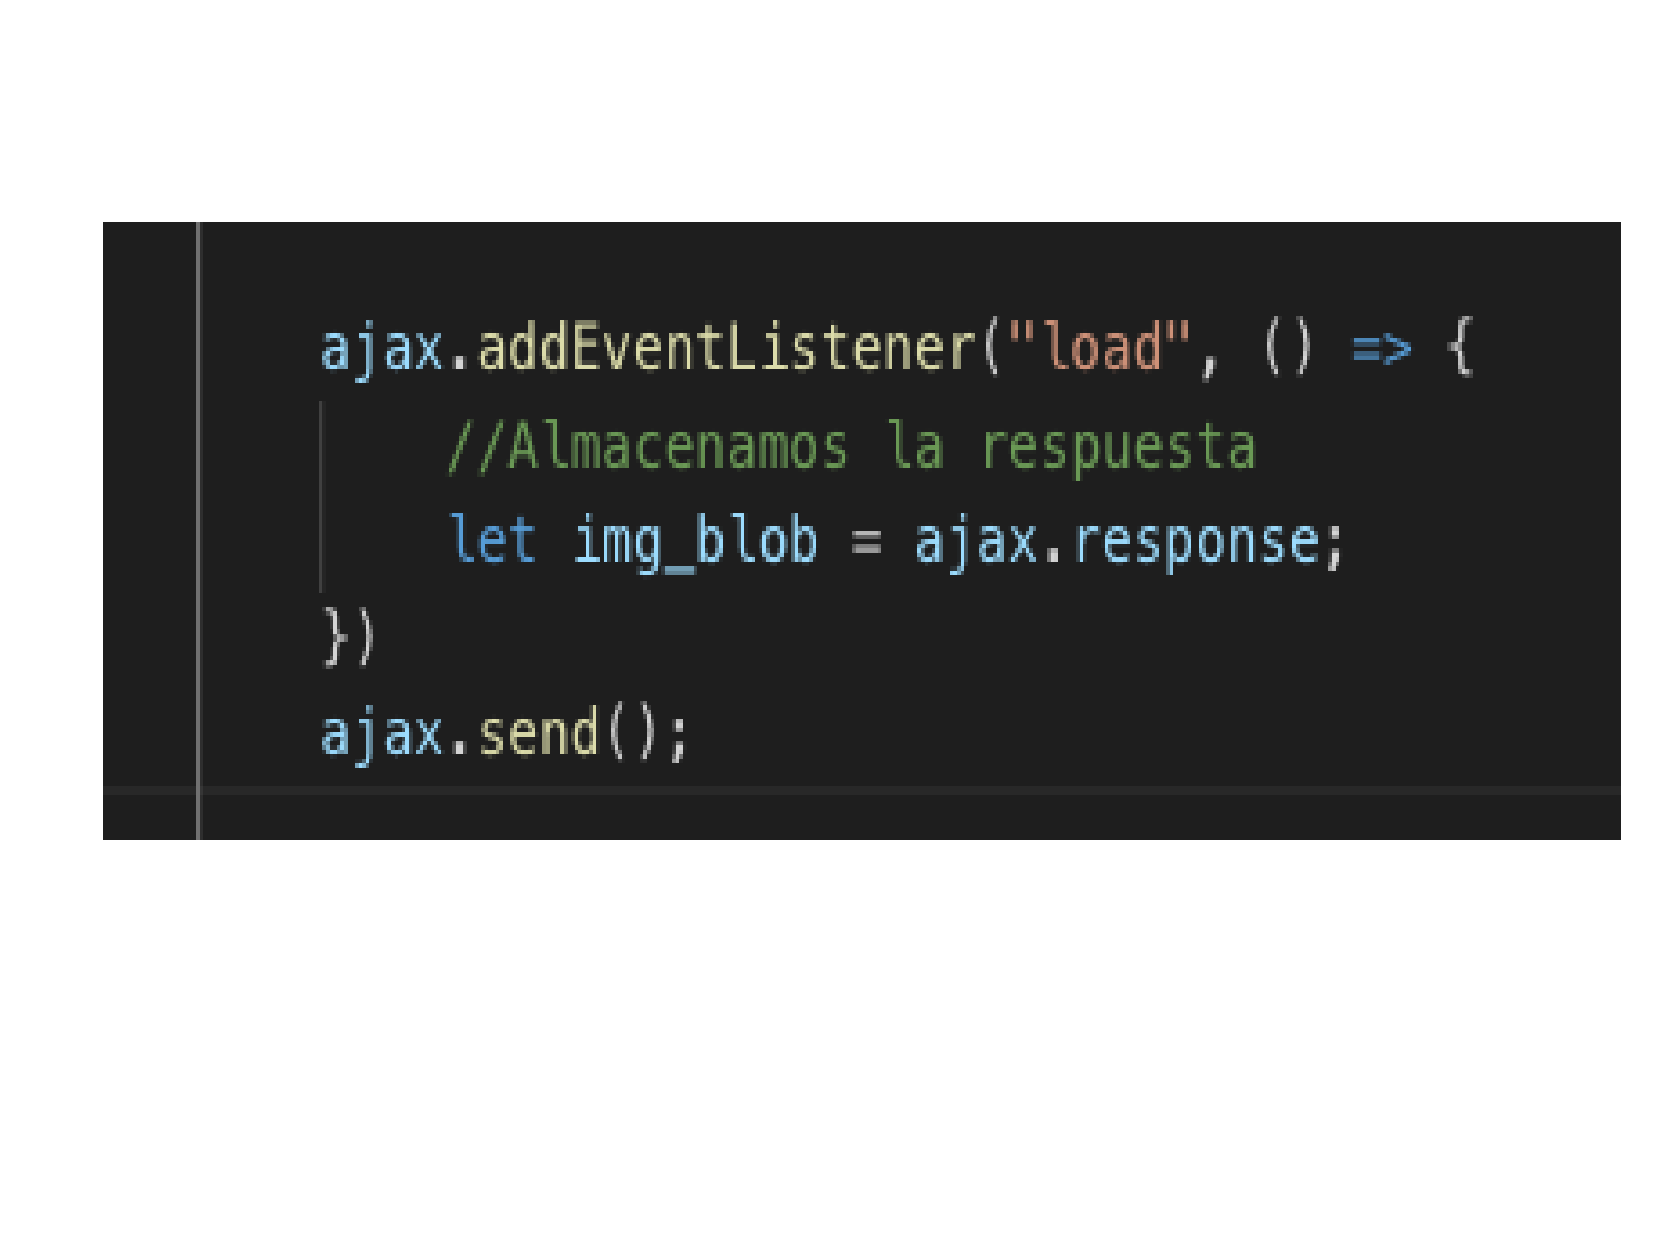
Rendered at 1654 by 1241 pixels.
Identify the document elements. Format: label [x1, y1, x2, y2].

picture [103, 222, 1621, 841]
